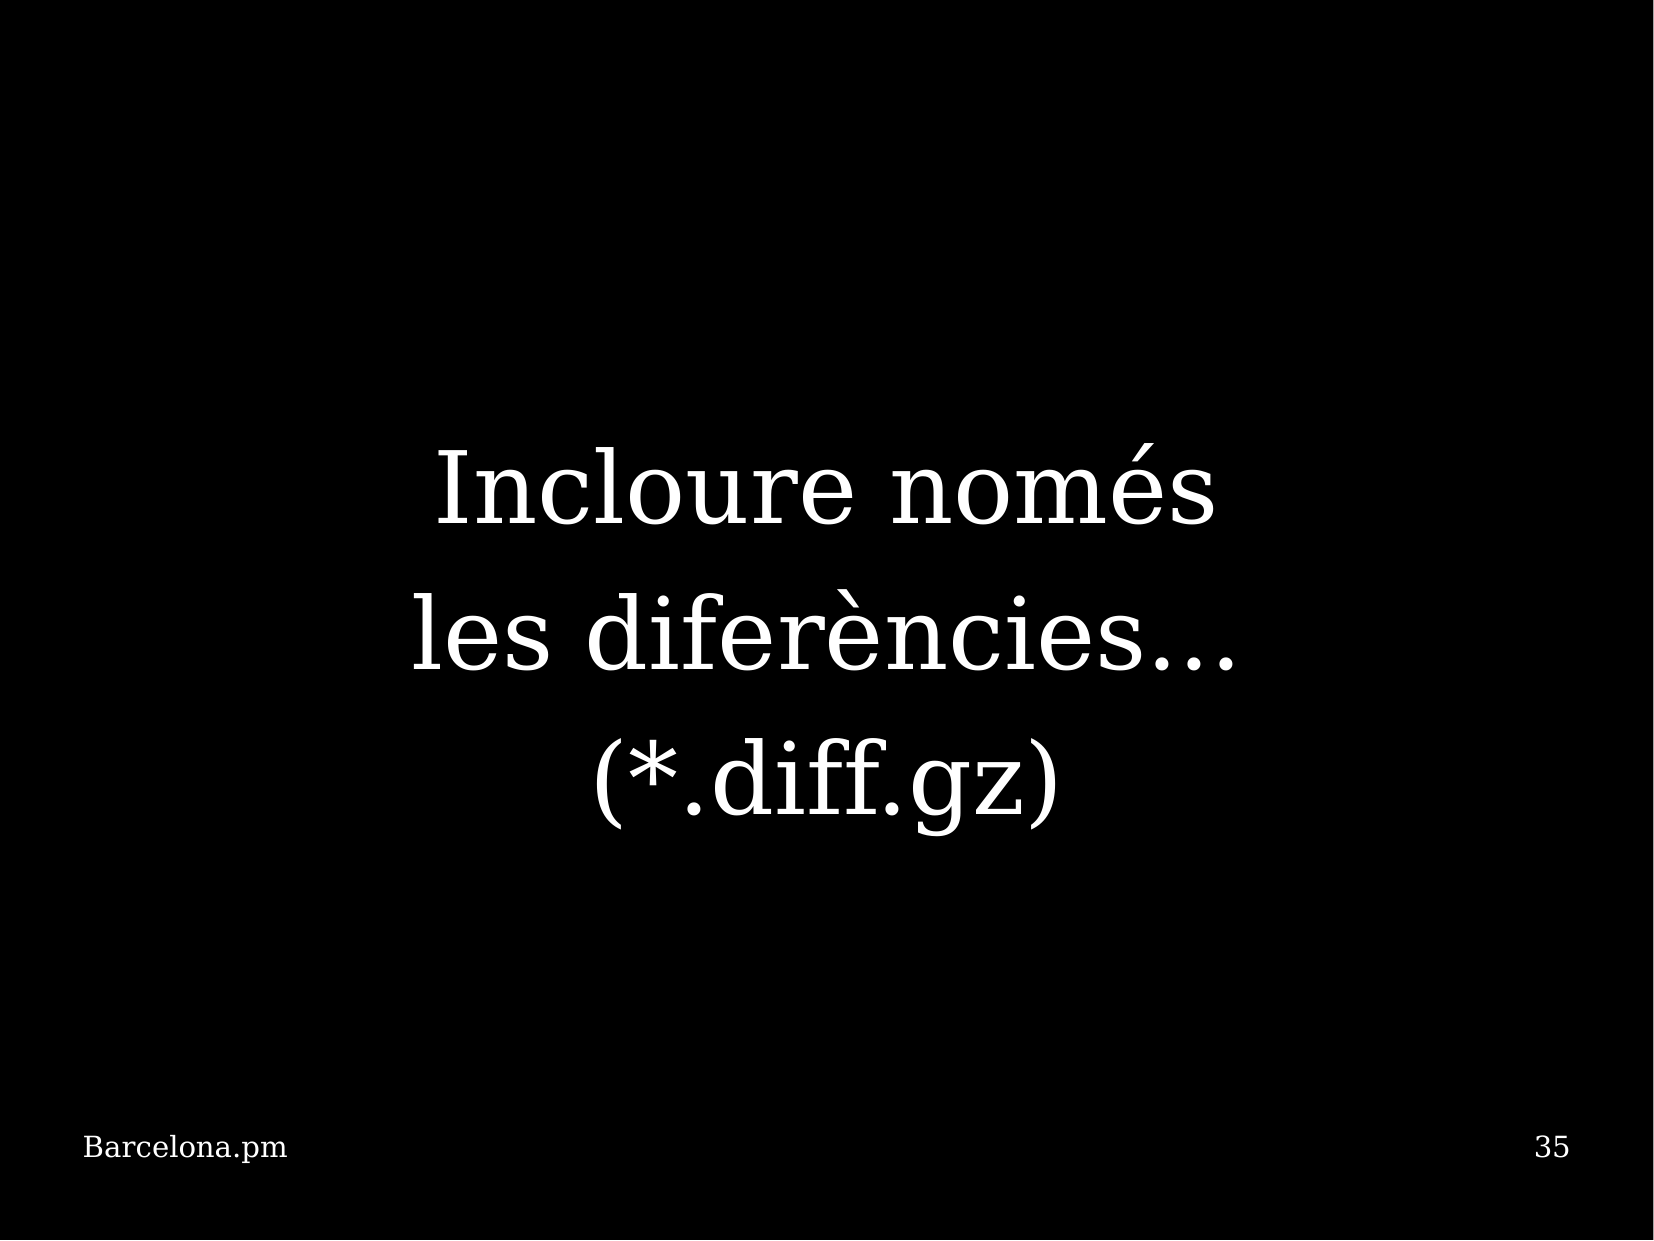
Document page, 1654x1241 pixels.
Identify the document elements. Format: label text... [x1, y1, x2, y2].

title Incloure només les diferències... (*.diff.gz) [82, 116, 1571, 1124]
